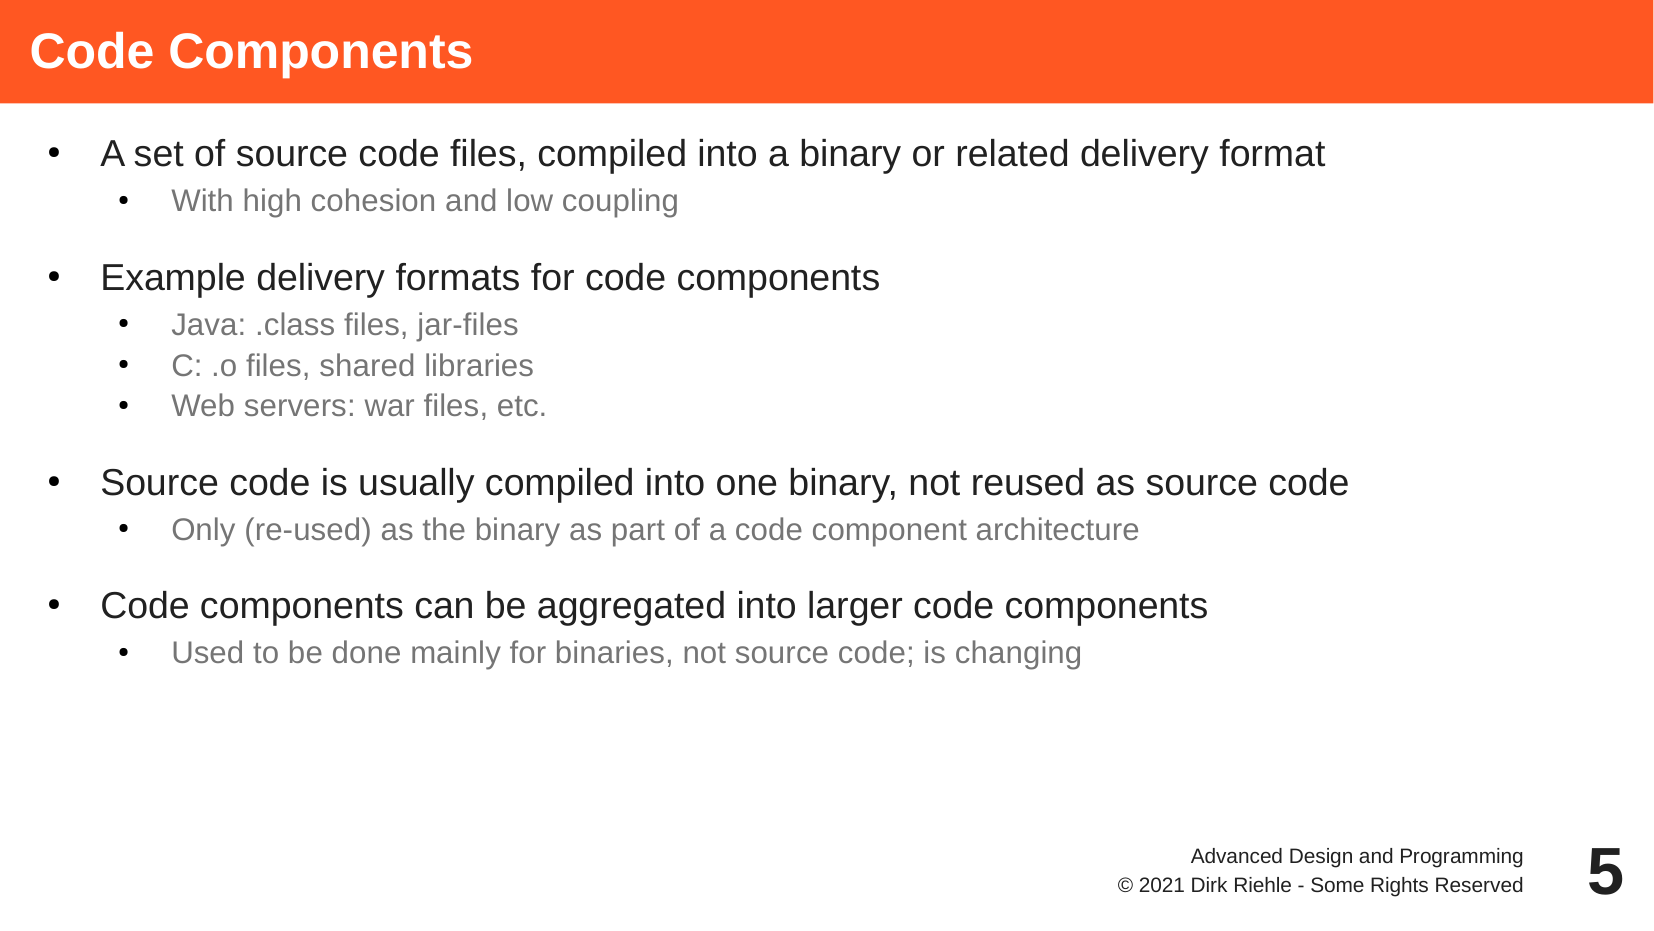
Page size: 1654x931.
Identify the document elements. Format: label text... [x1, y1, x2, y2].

list A set of source code files, compiled into a binary or related delivery format With high cohesion and low coupling Example delivery formats for code components Java: .class files, jar-files C: .o files, shared libraries Web servers: war files, etc. Source code is usually compiled into one binary, not reused as source code Only (re-used) as the binary as part of a code component architecture Code components can be aggregated into larger code components Used to be done mainly for binaries, not source code; is changing [29, 132, 1625, 813]
title Code Components [0, 0, 1654, 104]
